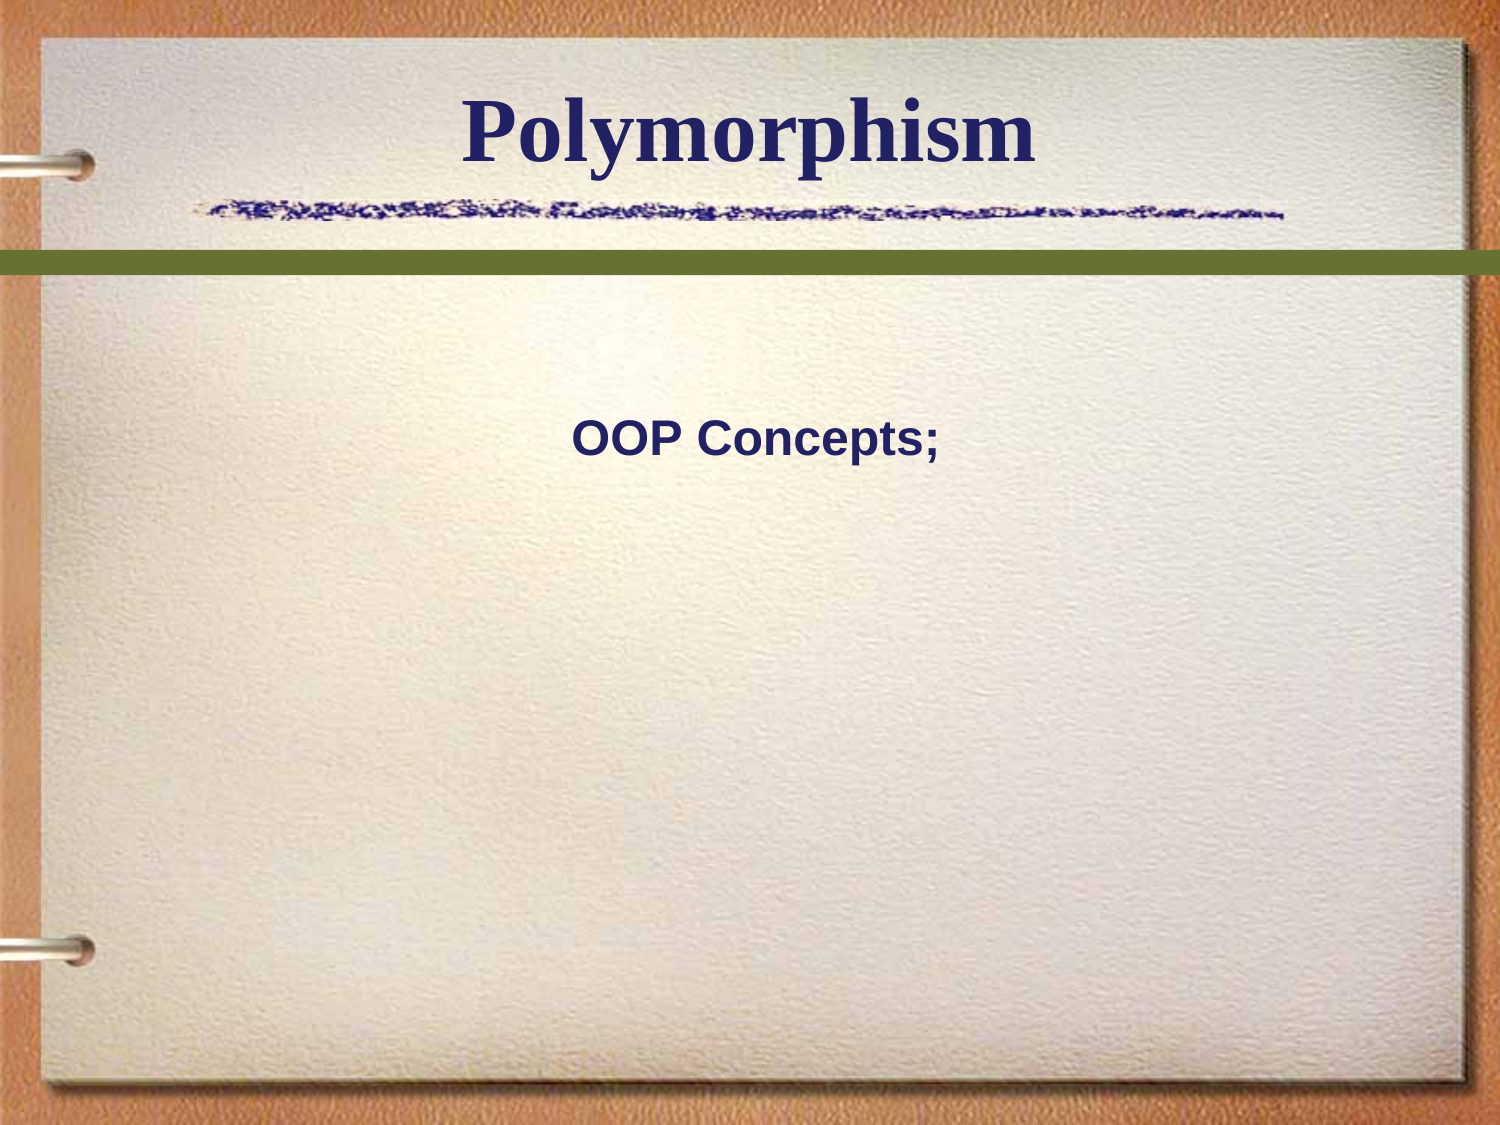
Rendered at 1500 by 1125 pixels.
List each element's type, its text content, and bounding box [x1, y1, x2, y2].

text_box OOP Concepts; [137, 324, 1375, 975]
picture [0, 276, 1500, 1125]
text_box [0, 249, 1500, 276]
title Polymorphism [112, 74, 1388, 188]
picture [0, 0, 1500, 249]
